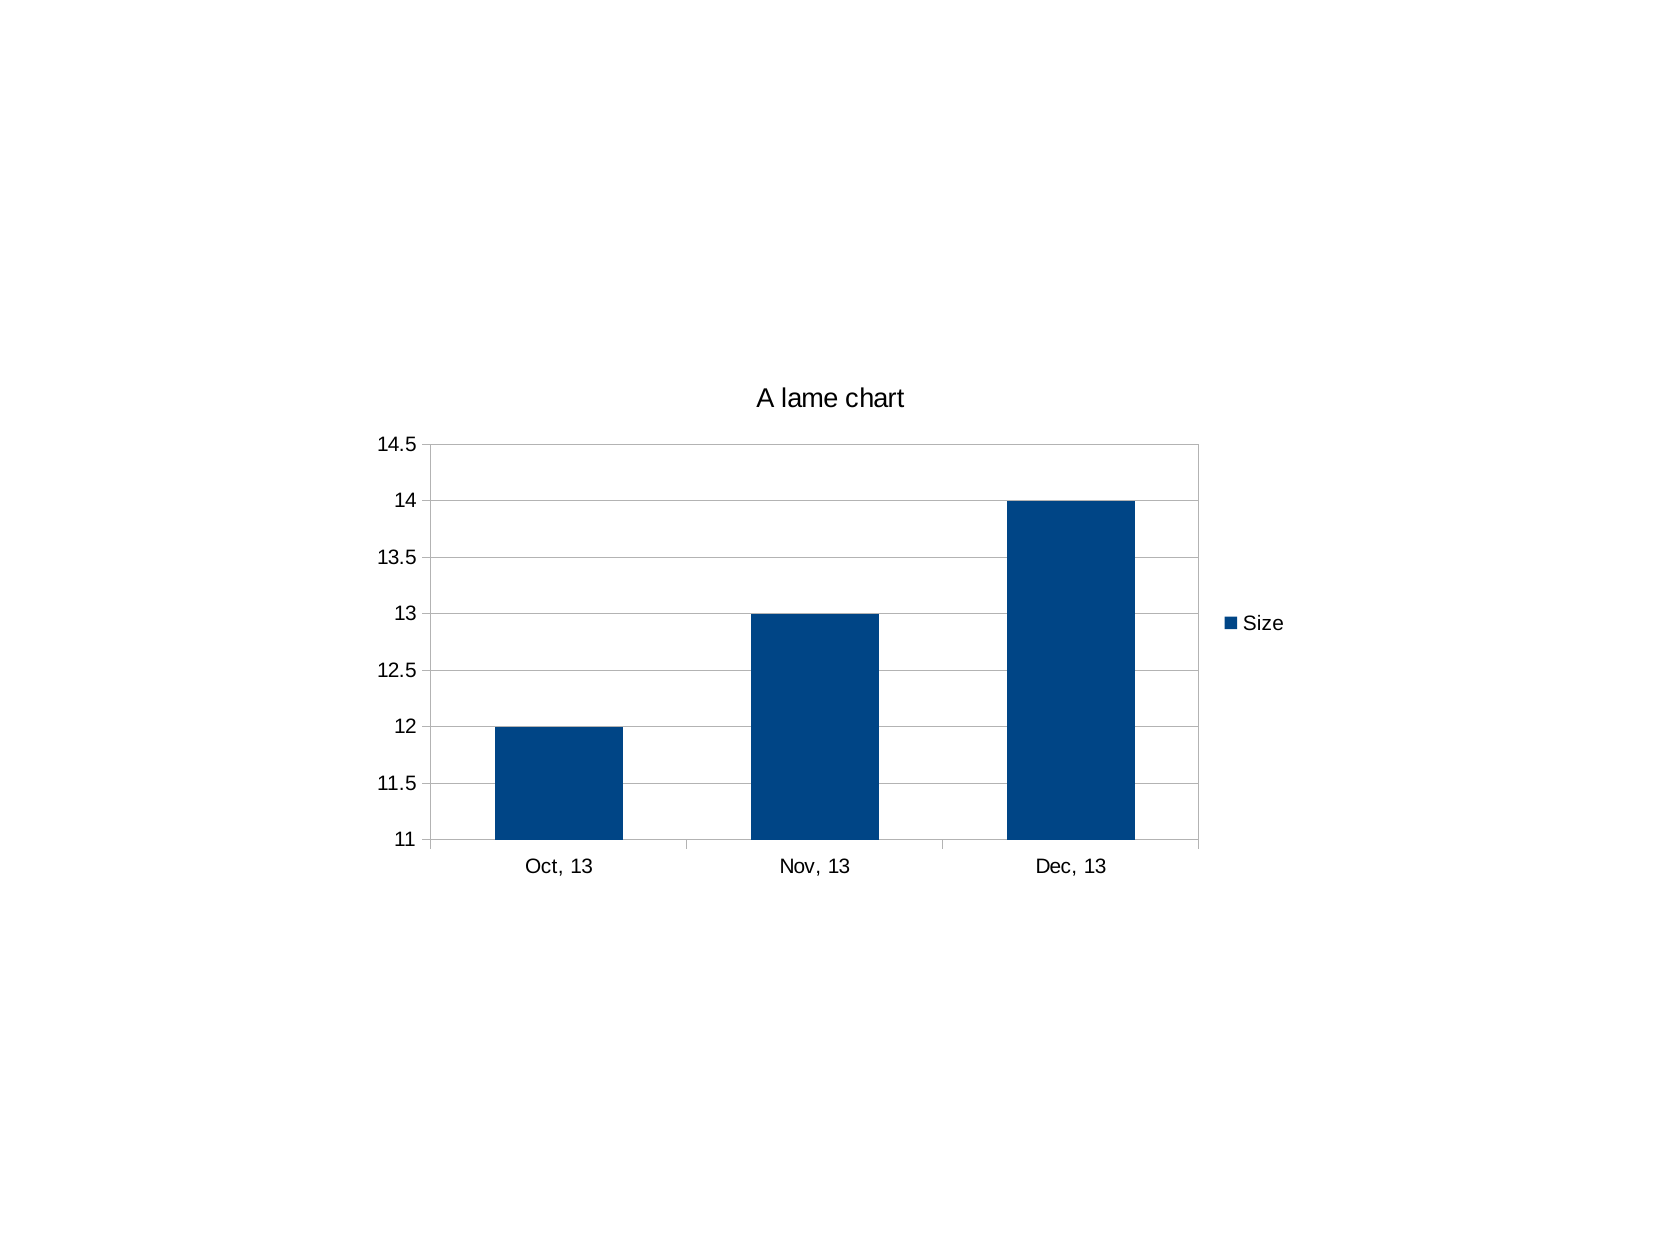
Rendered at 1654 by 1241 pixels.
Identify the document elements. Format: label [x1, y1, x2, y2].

chart [358, 357, 1303, 889]
